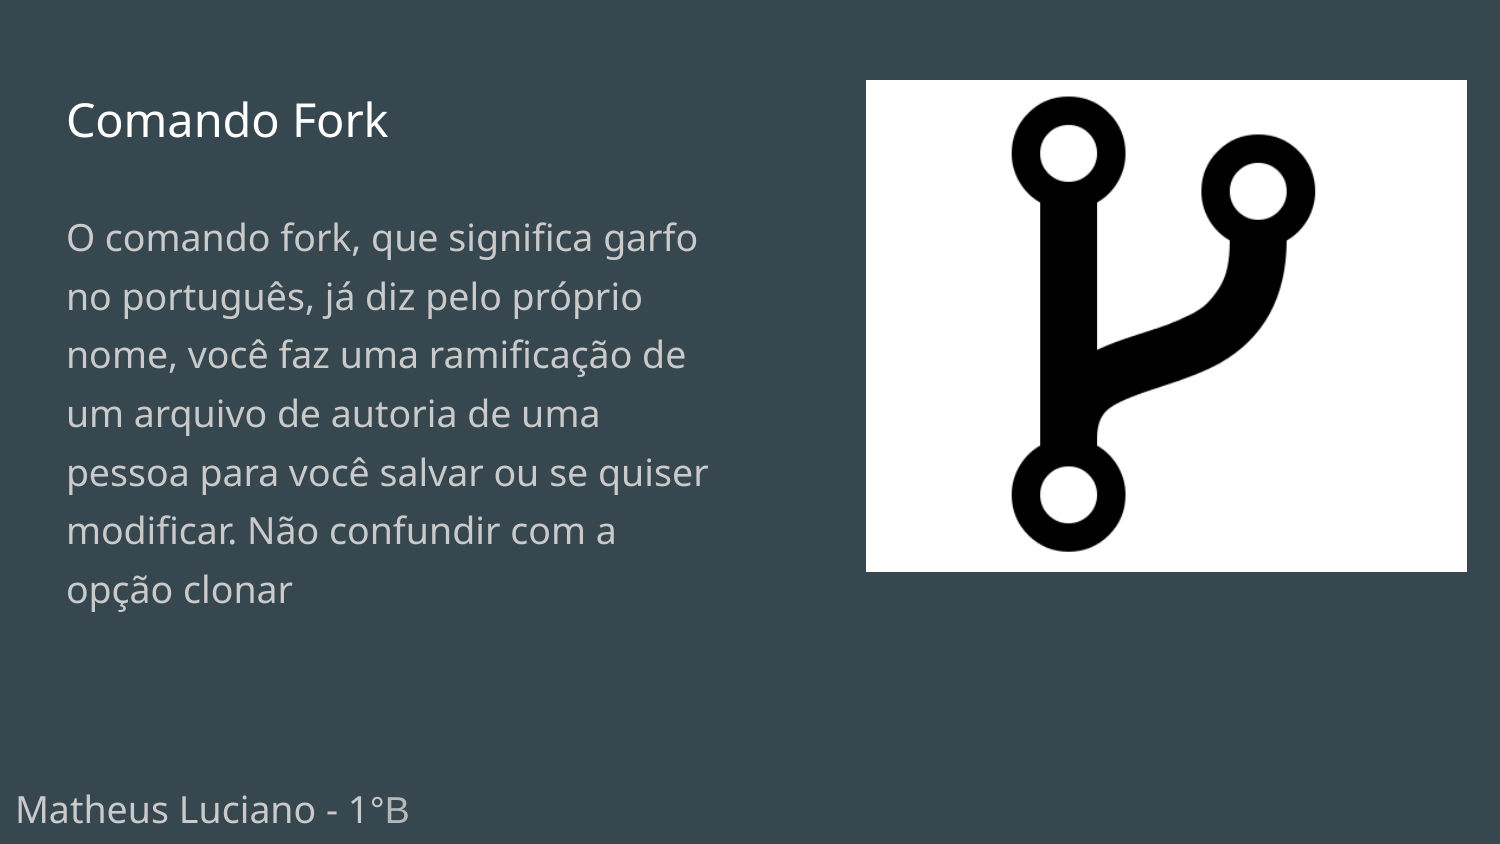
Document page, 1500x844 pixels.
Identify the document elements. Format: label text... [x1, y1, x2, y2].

picture [866, 80, 1467, 572]
title Comando Fork [51, 72, 1449, 167]
list O comando fork, que significa garfo no português, já diz pelo próprio nome, você faz uma ramificação de um arquivo de autoria de uma pessoa para você salvar ou se quiser modificar. Não confundir com a opção clonar [51, 189, 737, 750]
